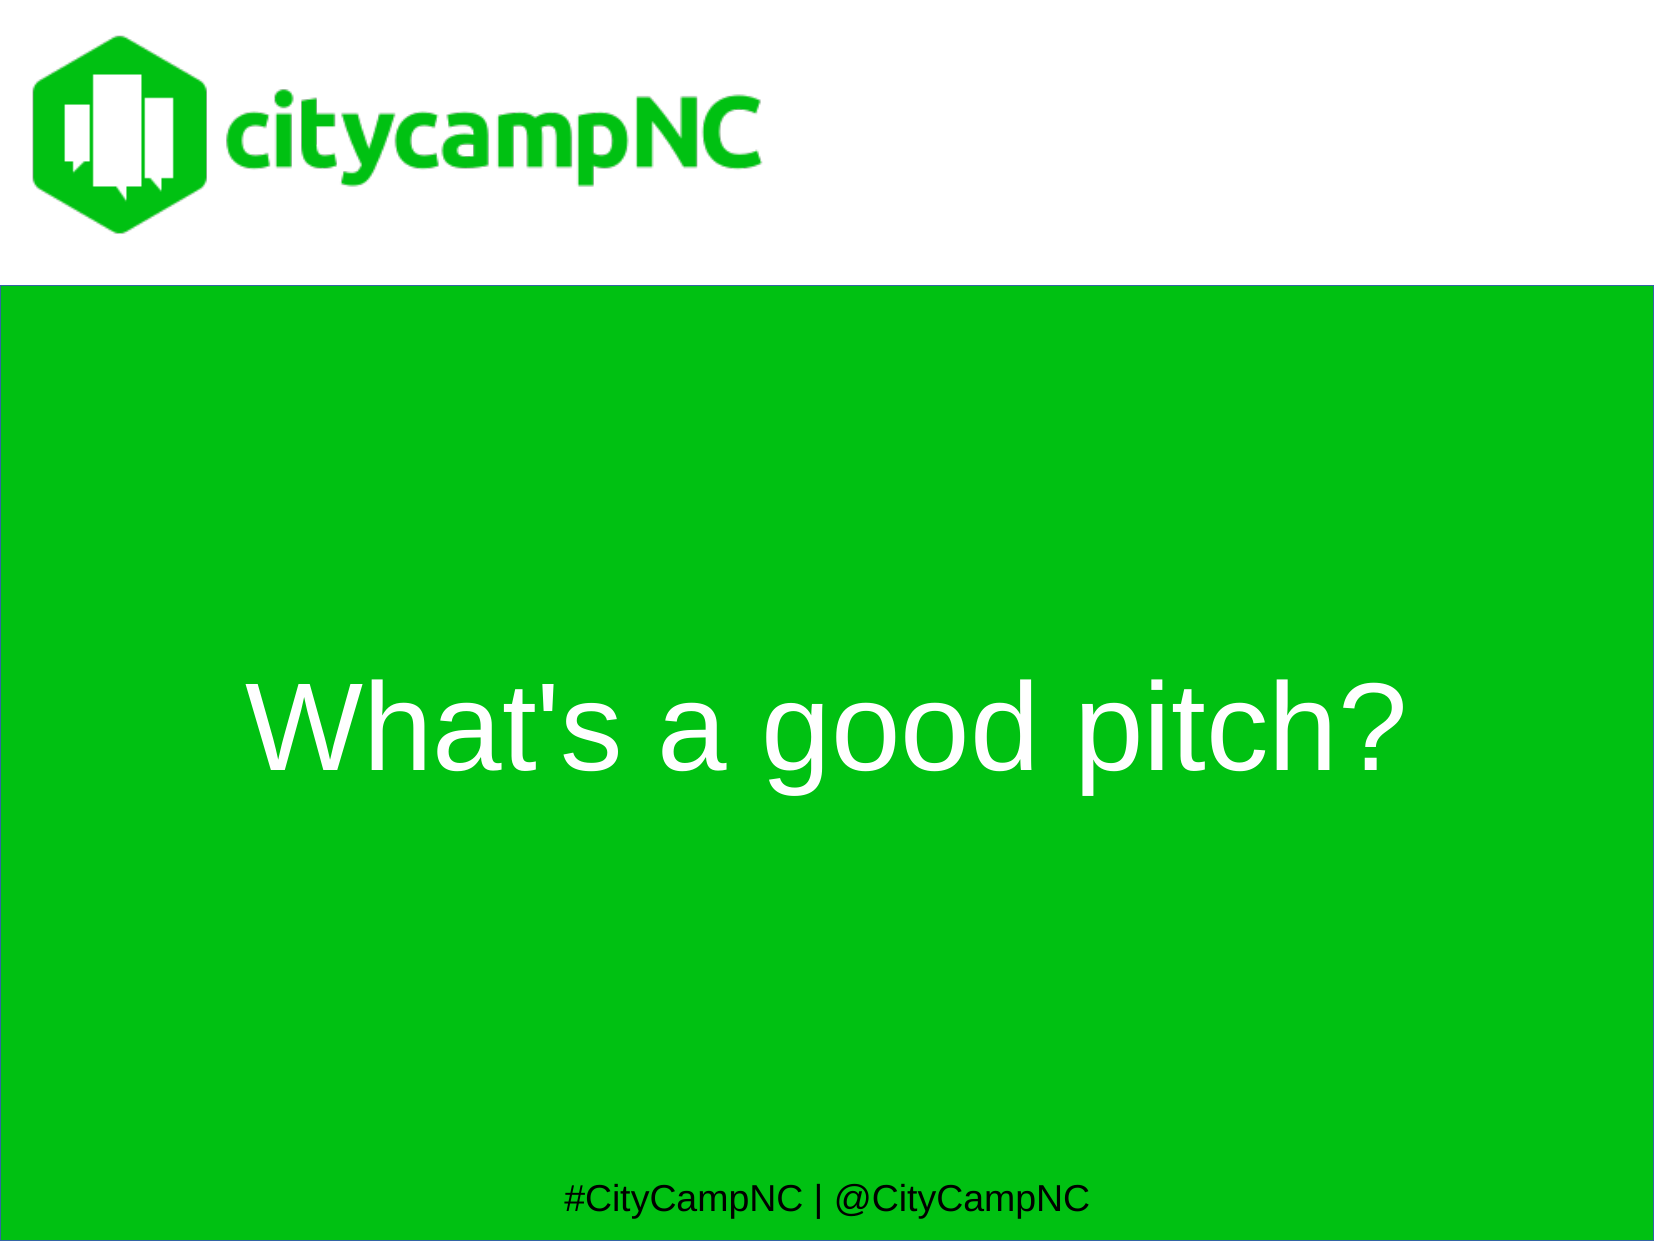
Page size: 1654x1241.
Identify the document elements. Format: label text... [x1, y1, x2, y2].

subtitle What's a good pitch? [79, 330, 1576, 1126]
picture [0, 3, 794, 267]
